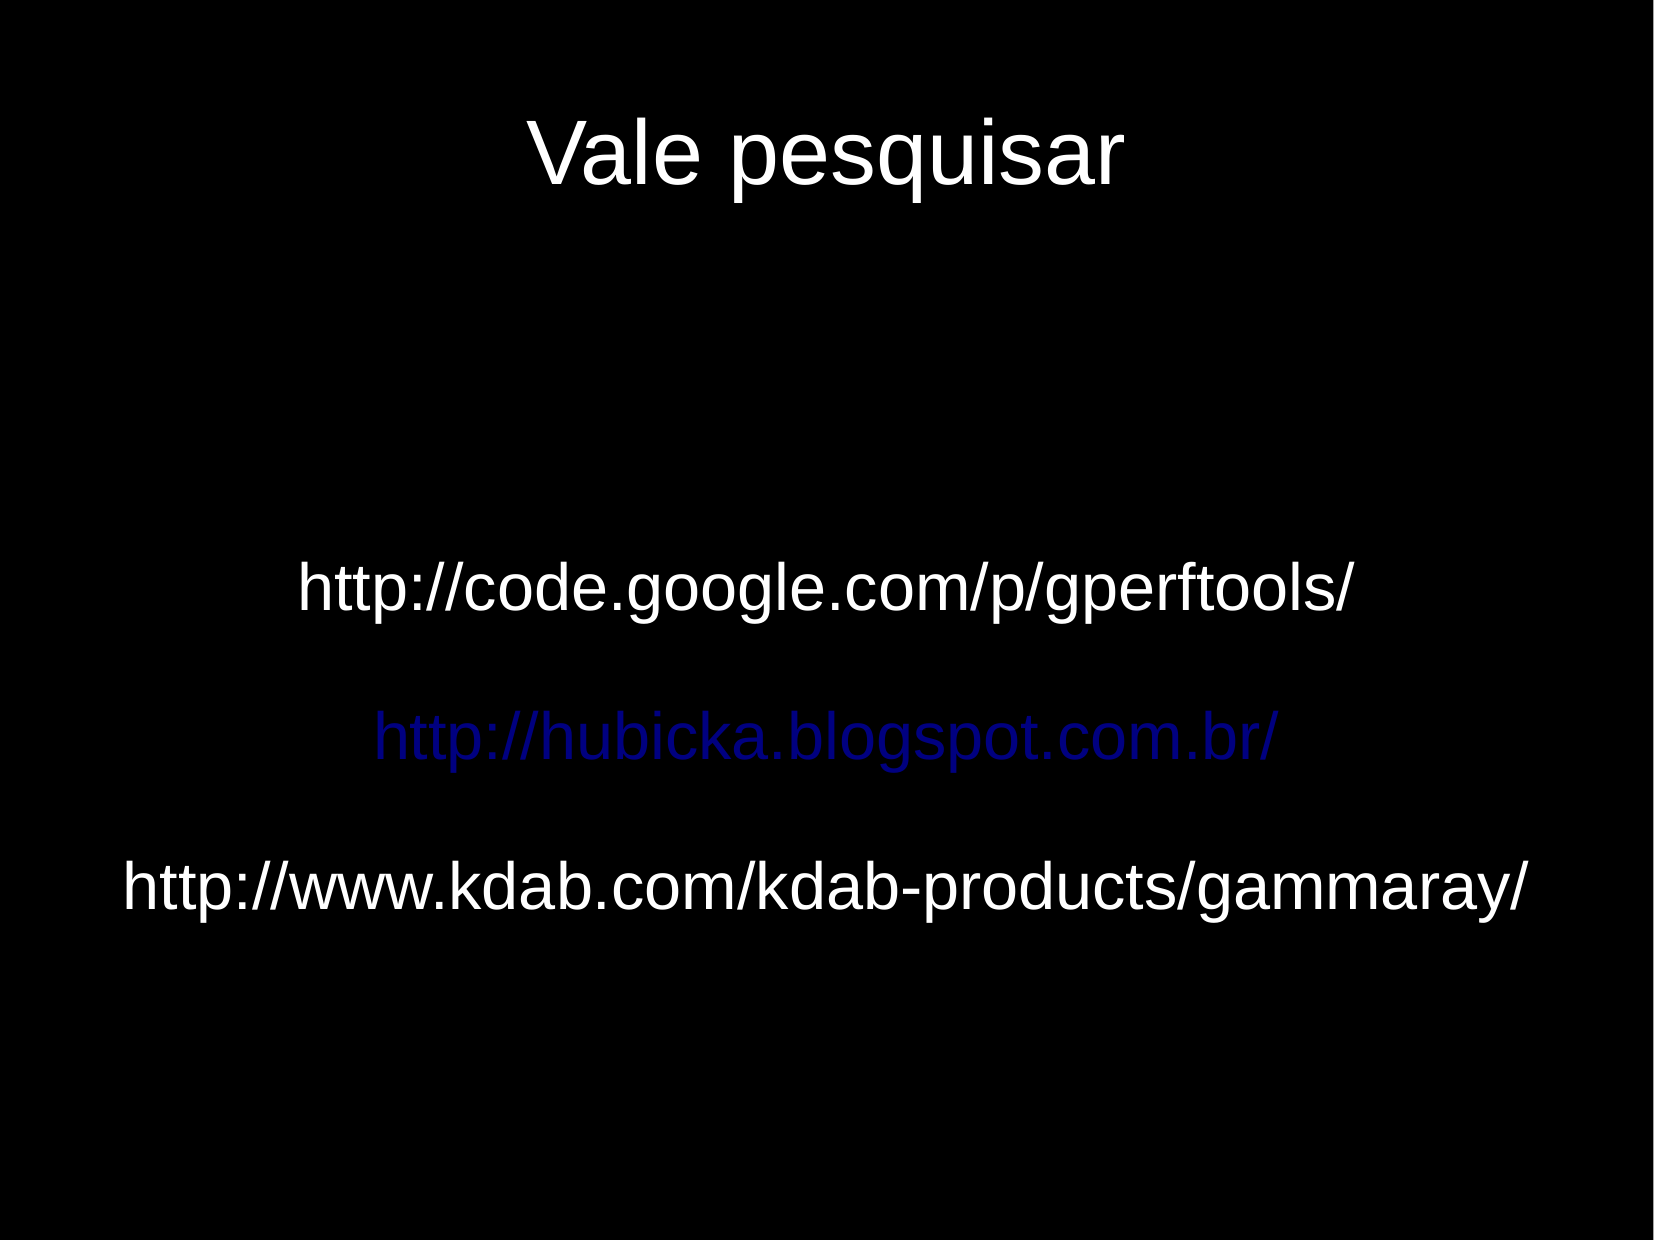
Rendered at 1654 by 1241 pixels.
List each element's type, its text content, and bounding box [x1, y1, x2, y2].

subtitle http://code.google.com/p/gperftools/ http://hubicka.blogspot.com.br/ http://www.kdab.com/kdab-products/gammaray/ [82, 290, 1571, 1109]
title Vale pesquisar [82, 49, 1571, 257]
